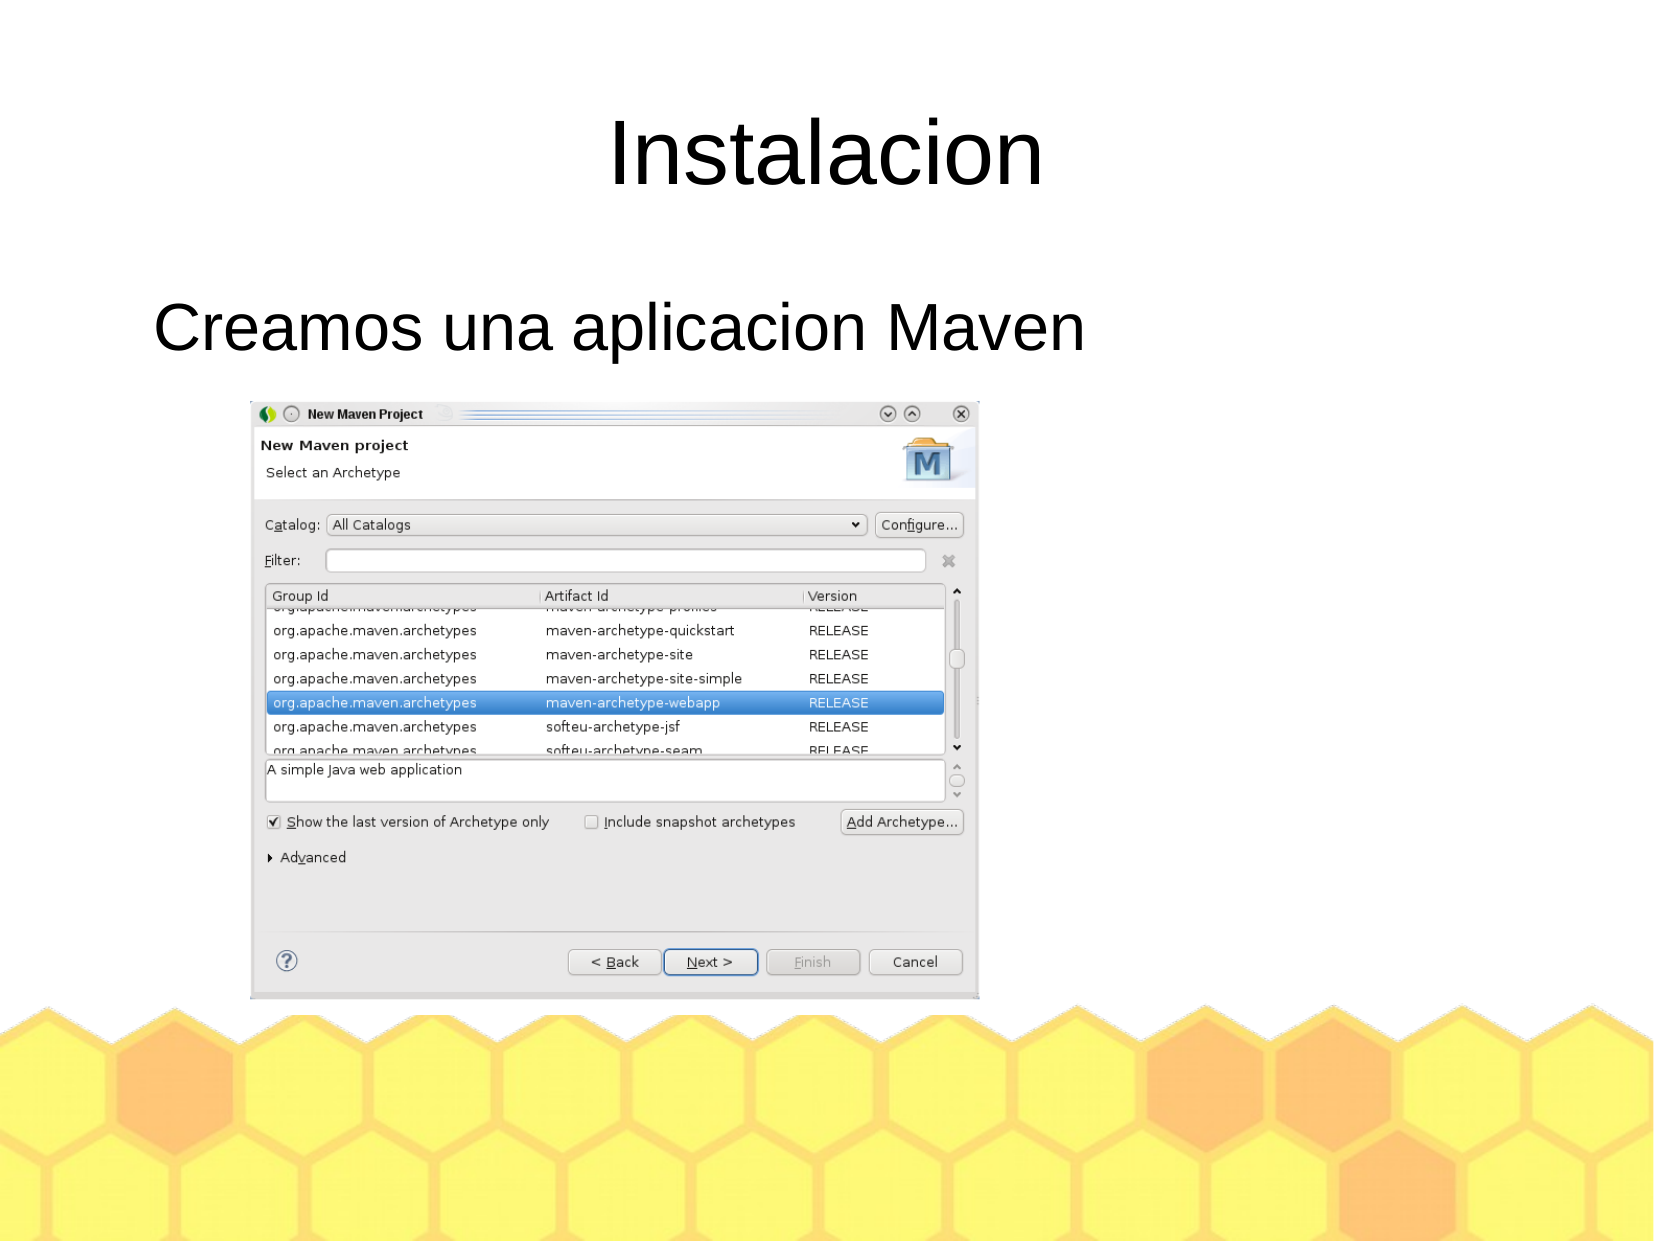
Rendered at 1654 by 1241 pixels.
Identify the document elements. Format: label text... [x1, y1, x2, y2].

list Creamos una aplicacion Maven [82, 290, 1571, 1010]
picture [0, 378, 1654, 1241]
title Instalacion [82, 49, 1571, 257]
